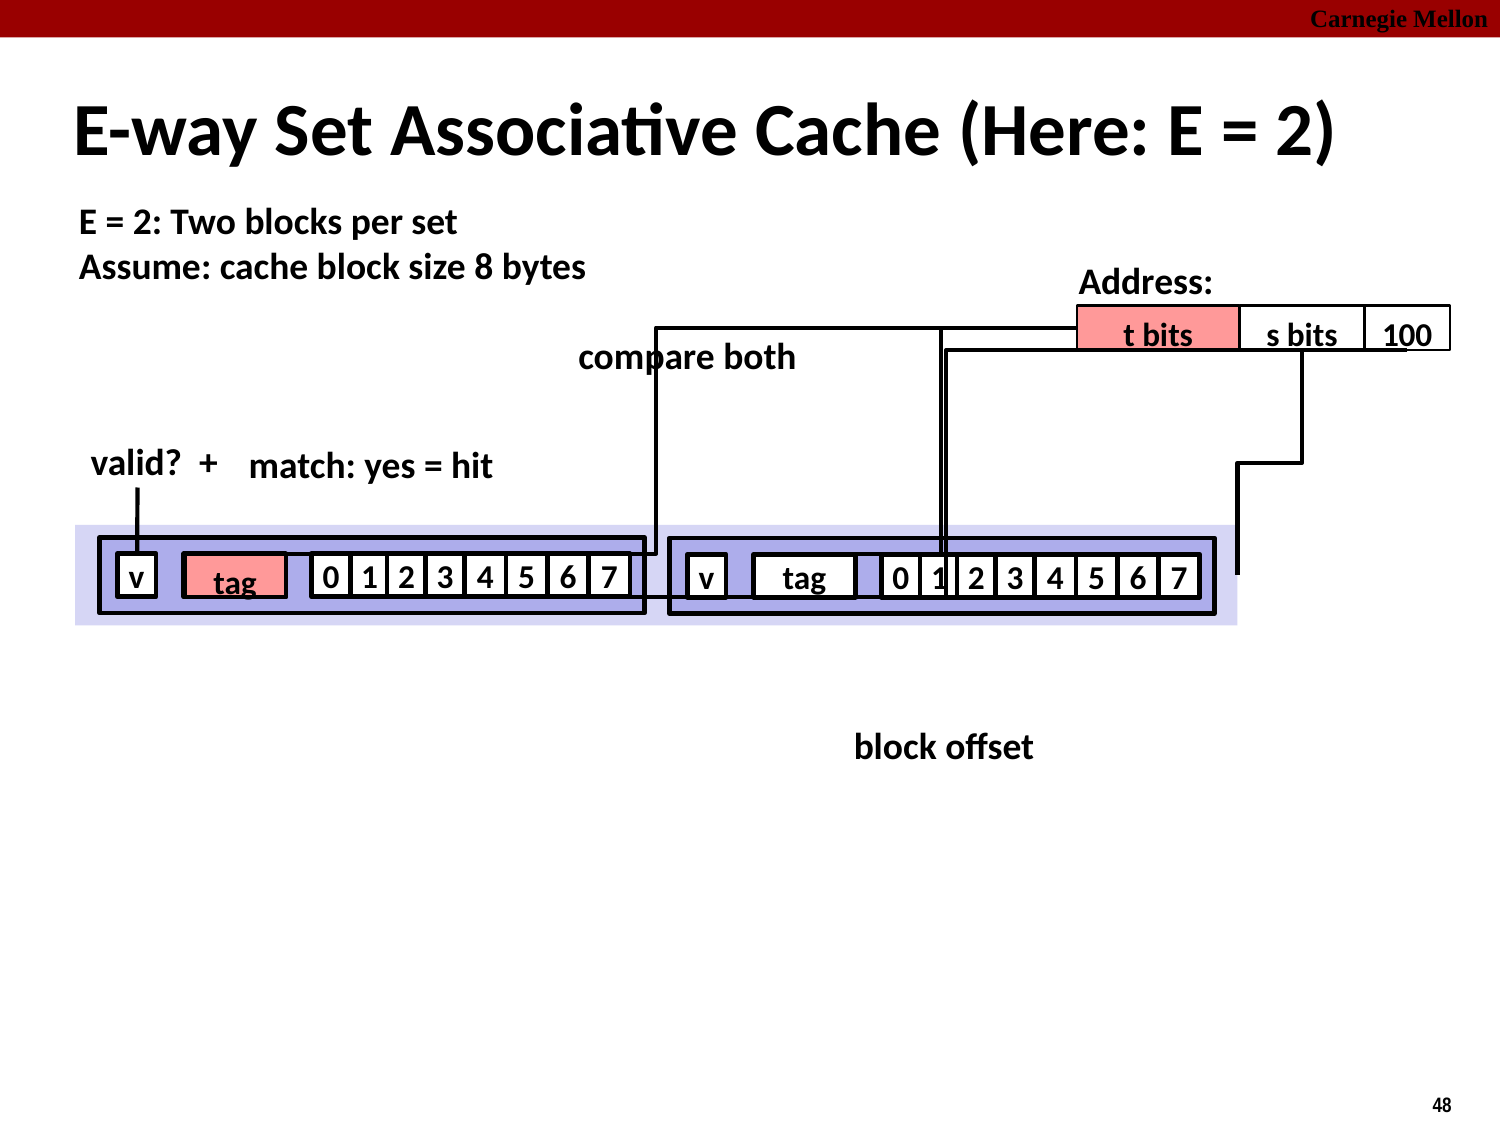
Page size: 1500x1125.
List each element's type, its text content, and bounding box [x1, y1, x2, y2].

text_box 5 [506, 556, 548, 595]
text_box v [117, 553, 156, 597]
text_box Address: [1063, 249, 1229, 310]
text_box tag [753, 554, 856, 595]
text_box valid? + [75, 431, 242, 491]
text_box s bits [1239, 305, 1364, 348]
text_box 4 [464, 556, 506, 597]
text_box 1 [920, 554, 944, 595]
text_box 7 [1159, 554, 1200, 598]
text_box 2 [387, 556, 425, 597]
text_box 5 [1076, 554, 1118, 598]
text_box 6 [1118, 554, 1159, 598]
text_box [75, 524, 1238, 626]
text_box 0 [881, 556, 920, 595]
text_box 1 [350, 556, 387, 597]
text_box [630, 524, 939, 595]
text_box 7 [589, 556, 630, 595]
text_box 1 [948, 554, 957, 598]
text_box match: yes = hit [233, 433, 509, 494]
text_box 3 [995, 554, 1034, 598]
text_box 3 [425, 556, 464, 597]
text_box [856, 556, 881, 595]
text_box E = 2: Two blocks per set Assume: cache block size 8 bytes [64, 189, 602, 295]
text_box 100 [1364, 305, 1450, 350]
text_box compare both [563, 324, 812, 385]
text_box 2 [957, 554, 995, 598]
text_box block offset [838, 714, 1050, 775]
text_box t bits [1077, 305, 1239, 348]
text_box tag [184, 553, 287, 598]
title E-way Set Associative Cache (Here: E = 2) [58, 72, 1412, 198]
text_box 6 [548, 556, 589, 595]
text_box v [687, 554, 726, 595]
text_box 0 [311, 556, 350, 597]
text_box 4 [1034, 554, 1076, 598]
